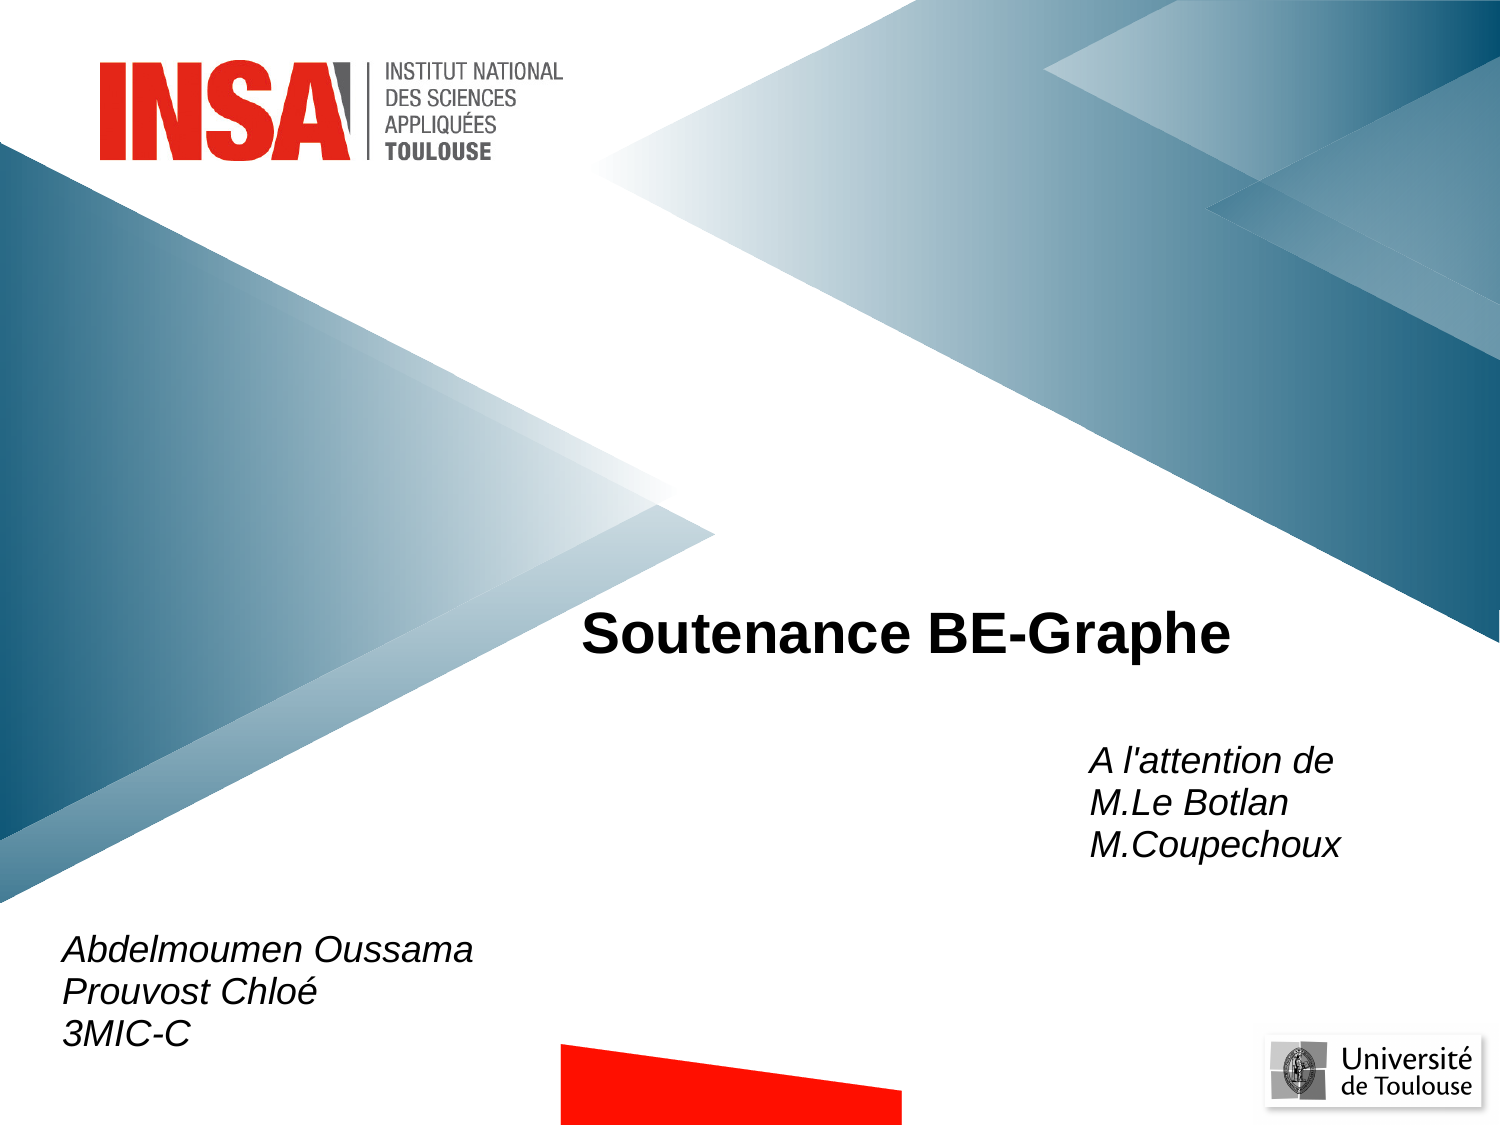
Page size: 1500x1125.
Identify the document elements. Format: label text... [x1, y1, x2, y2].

picture [100, 60, 563, 161]
text_box A l'attention de M.Le Botlan M.Coupechoux [1074, 732, 1500, 874]
picture [1253, 1023, 1499, 1125]
text_box Abdelmoumen Oussama Prouvost Chloé 3MIC-C [47, 921, 567, 1098]
text_box Soutenance BE-Graphe [566, 593, 1430, 674]
